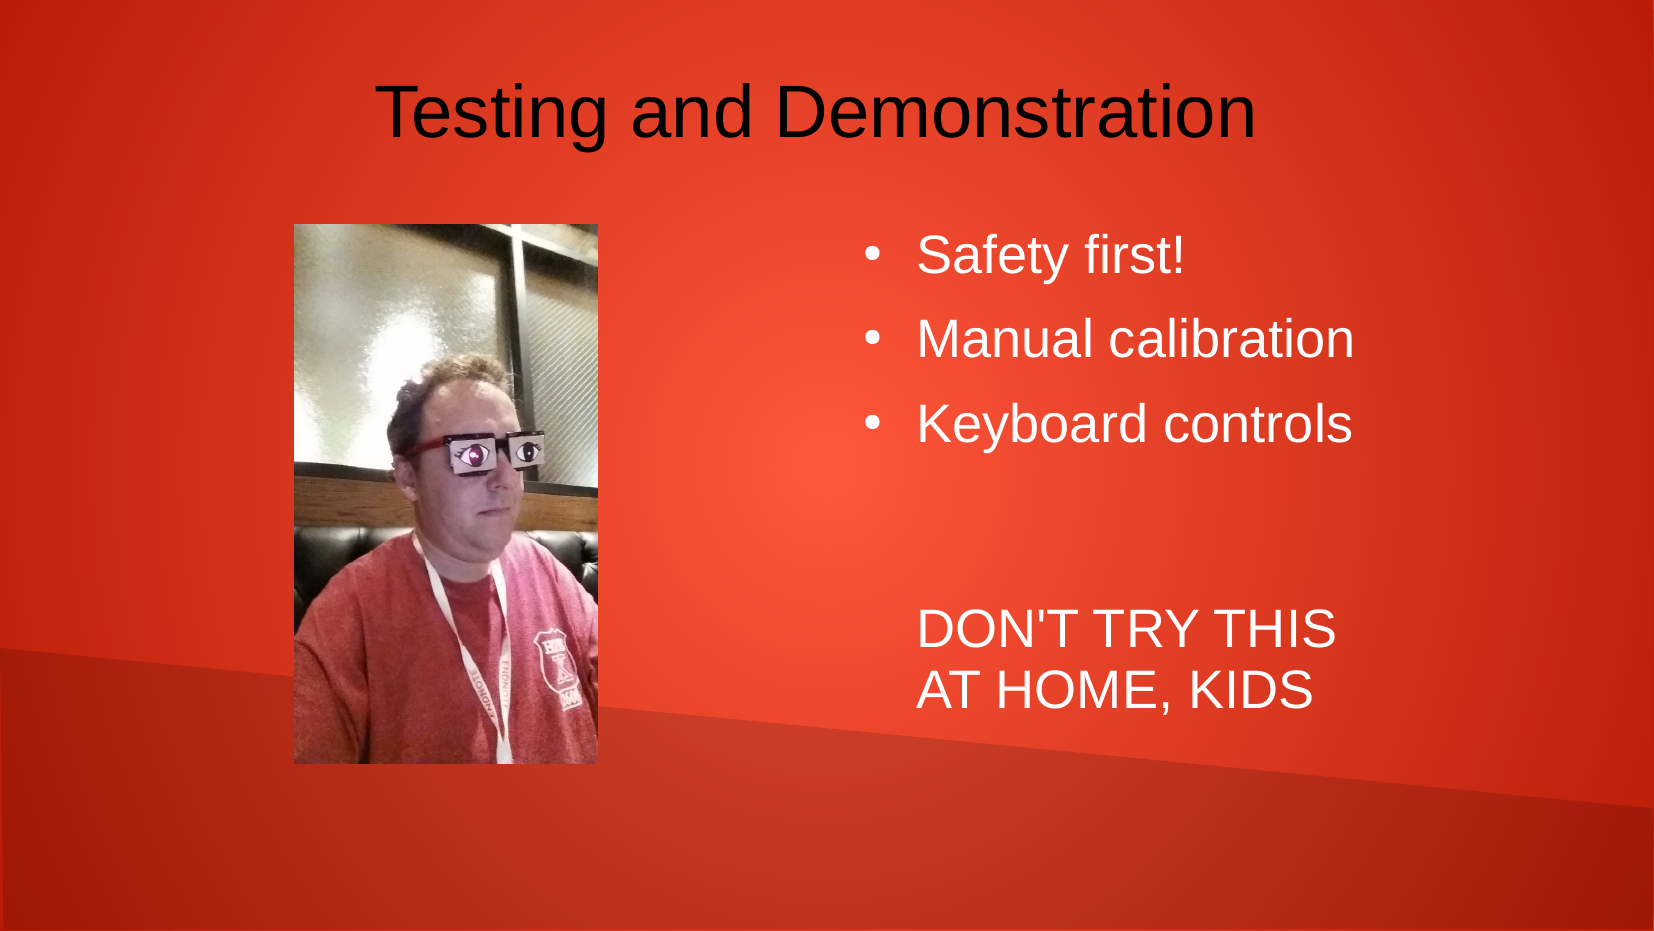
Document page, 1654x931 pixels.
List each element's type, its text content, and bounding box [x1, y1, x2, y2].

title Testing and Demonstration [82, 35, 1571, 189]
picture [294, 224, 598, 764]
list Safety first! Manual calibration Keyboard controls DON'T TRY THIS AT HOME, KIDS [845, 224, 1572, 764]
